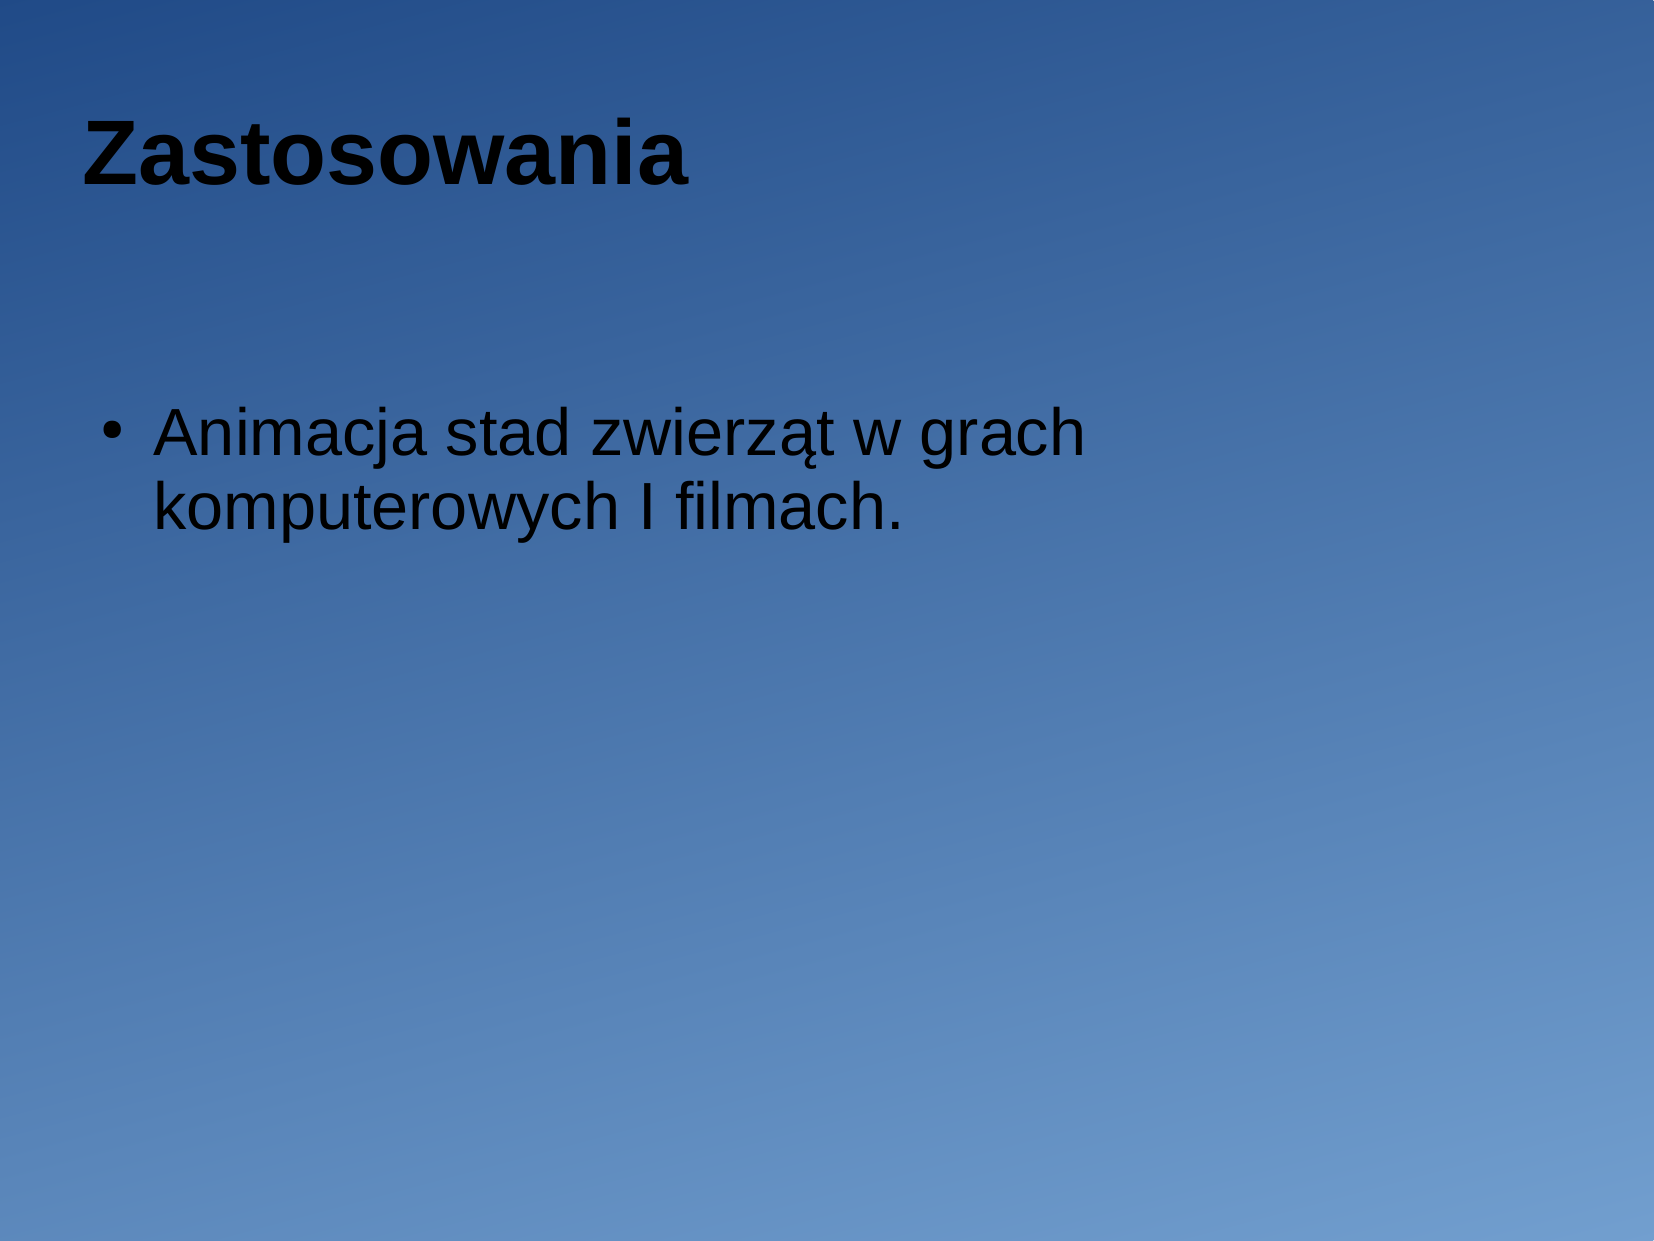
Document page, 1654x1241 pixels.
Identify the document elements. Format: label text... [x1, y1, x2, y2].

list Animacja stad zwierząt w grach komputerowych I filmach. [82, 290, 1571, 1010]
title Zastosowania [82, 49, 1571, 257]
